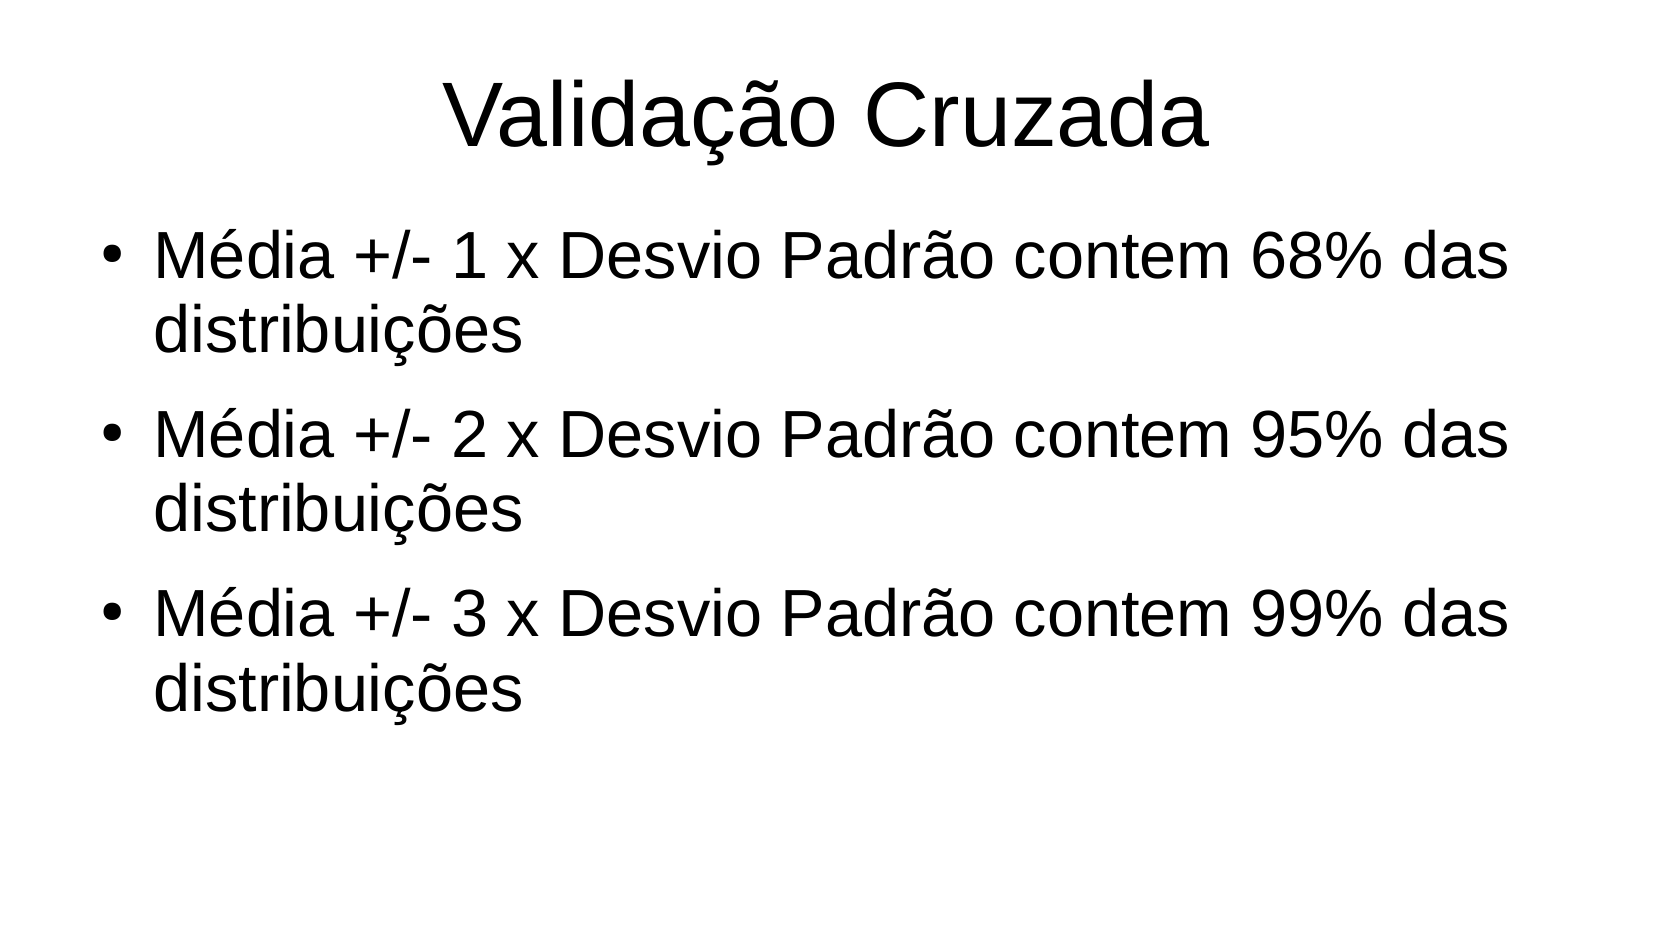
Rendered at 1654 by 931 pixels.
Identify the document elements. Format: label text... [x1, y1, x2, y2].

title Validação Cruzada [82, 37, 1571, 193]
list Média +/- 1 x Desvio Padrão contem 68% das distribuições Média +/- 2 x Desvio Padrão contem 95% das distribuições Média +/- 3 x Desvio Padrão contem 99% das distribuições [82, 217, 1571, 758]
